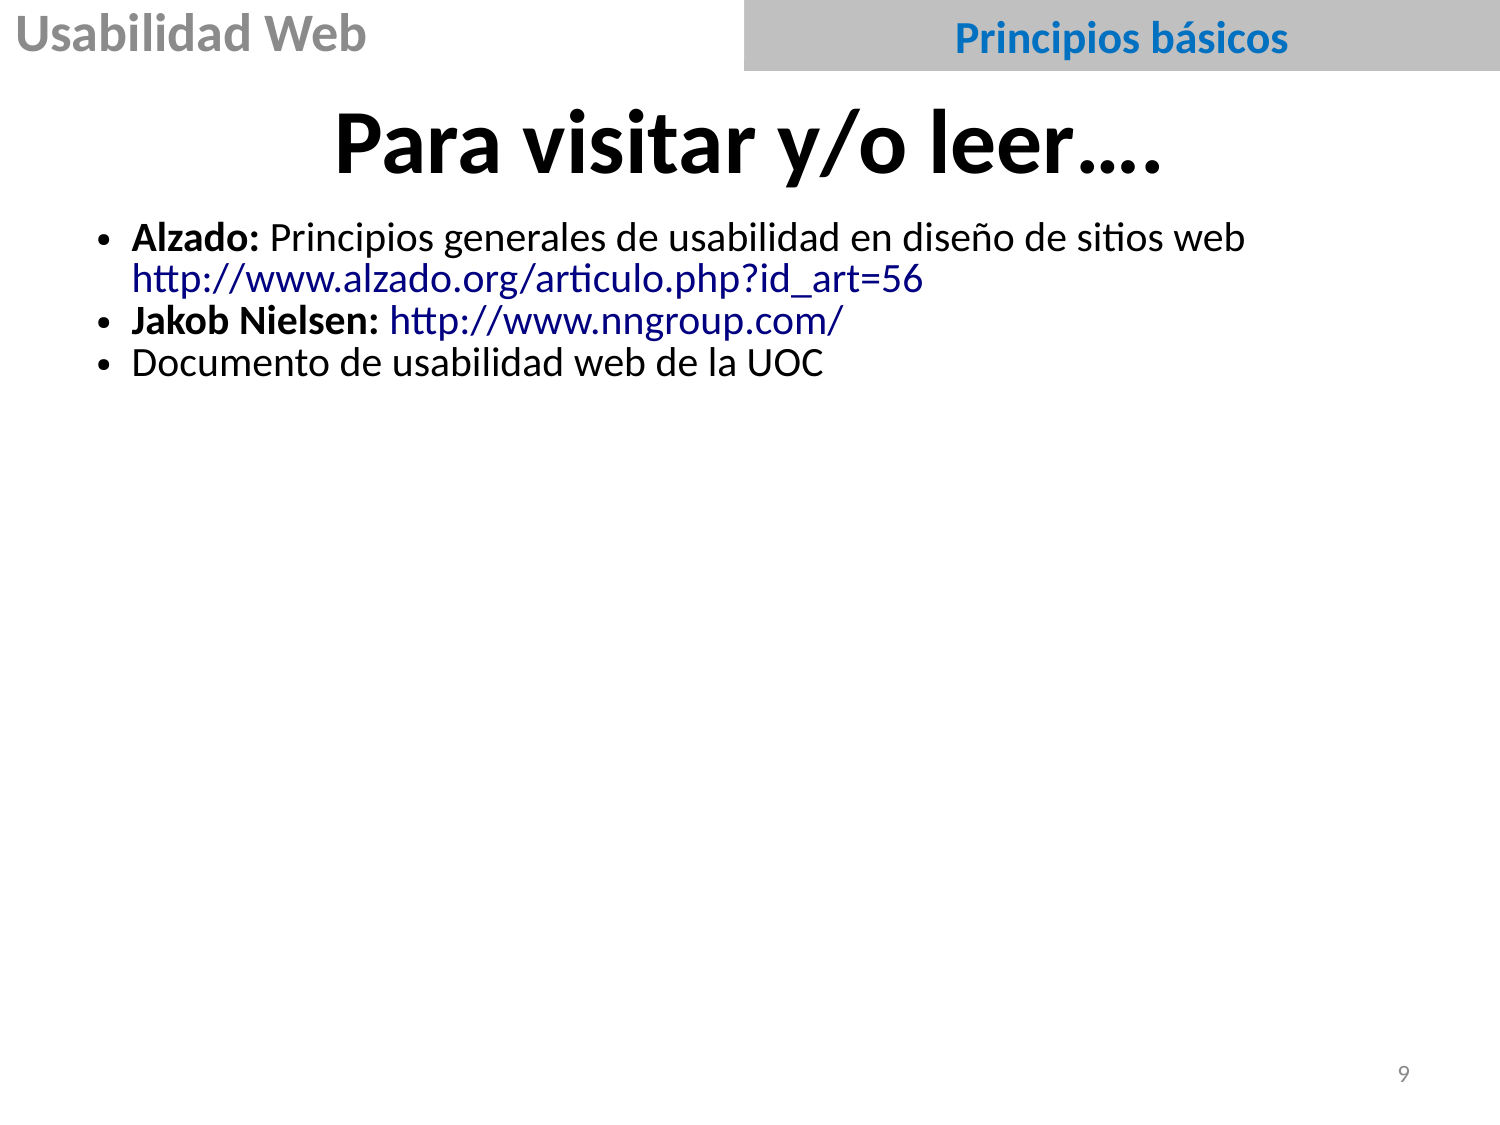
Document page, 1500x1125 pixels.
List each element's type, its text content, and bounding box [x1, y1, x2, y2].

title Principios básicos [745, 0, 1500, 71]
title Para visitar y/o leer…. [75, 42, 1426, 231]
text_box Alzado: Principios generales de usabilidad en diseño de sitios web http://www.alzado.org/articulo.php?id_art=56 Jakob Nielsen: http://www.nngroup.com/ Documento de usabilidad web de la UOC [81, 212, 1460, 432]
slide_number <número> [1074, 1042, 1425, 1103]
title Usabilidad Web [0, 0, 745, 60]
